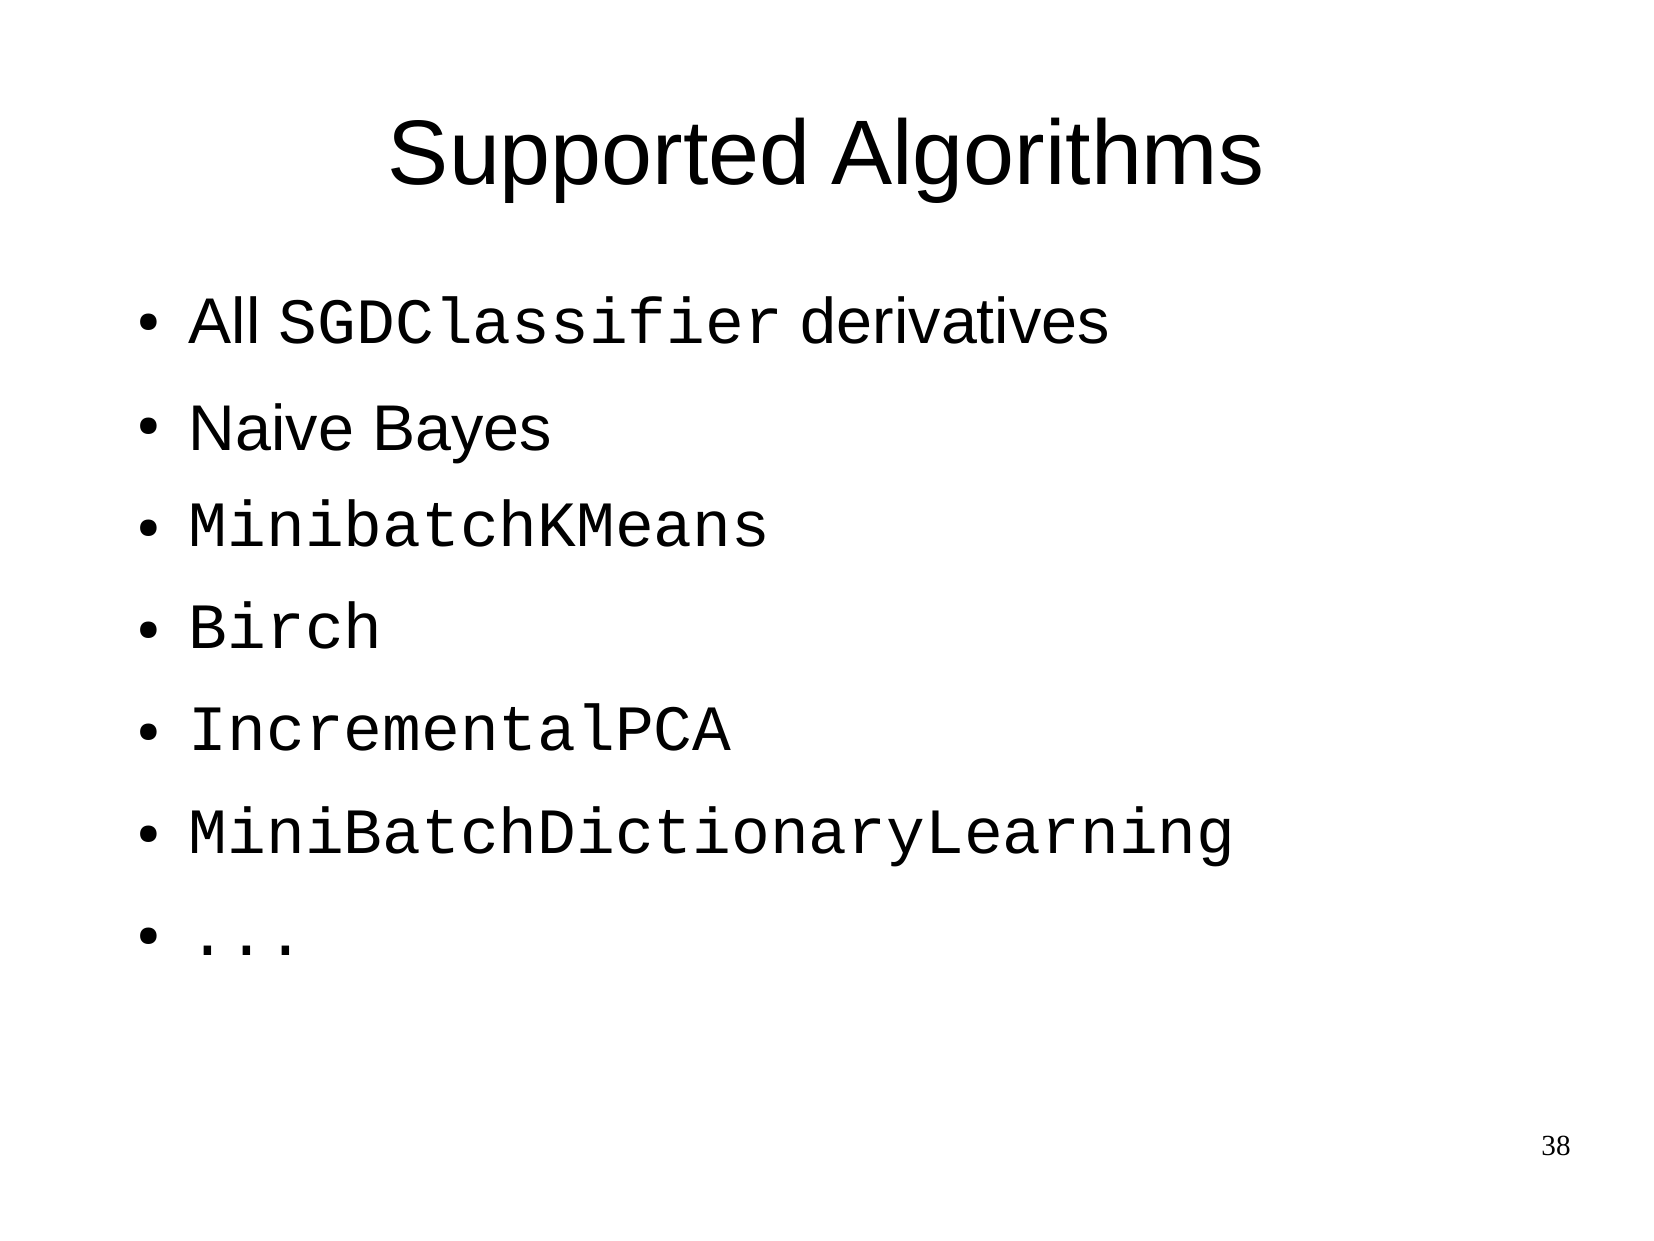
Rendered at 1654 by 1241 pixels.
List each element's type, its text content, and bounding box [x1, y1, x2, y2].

title Supported Algorithms [82, 49, 1571, 257]
list All SGDClassifier derivatives Naive Bayes MinibatchKMeans Birch IncrementalPCA MiniBatchDictionaryLearning ... [120, 285, 1441, 976]
